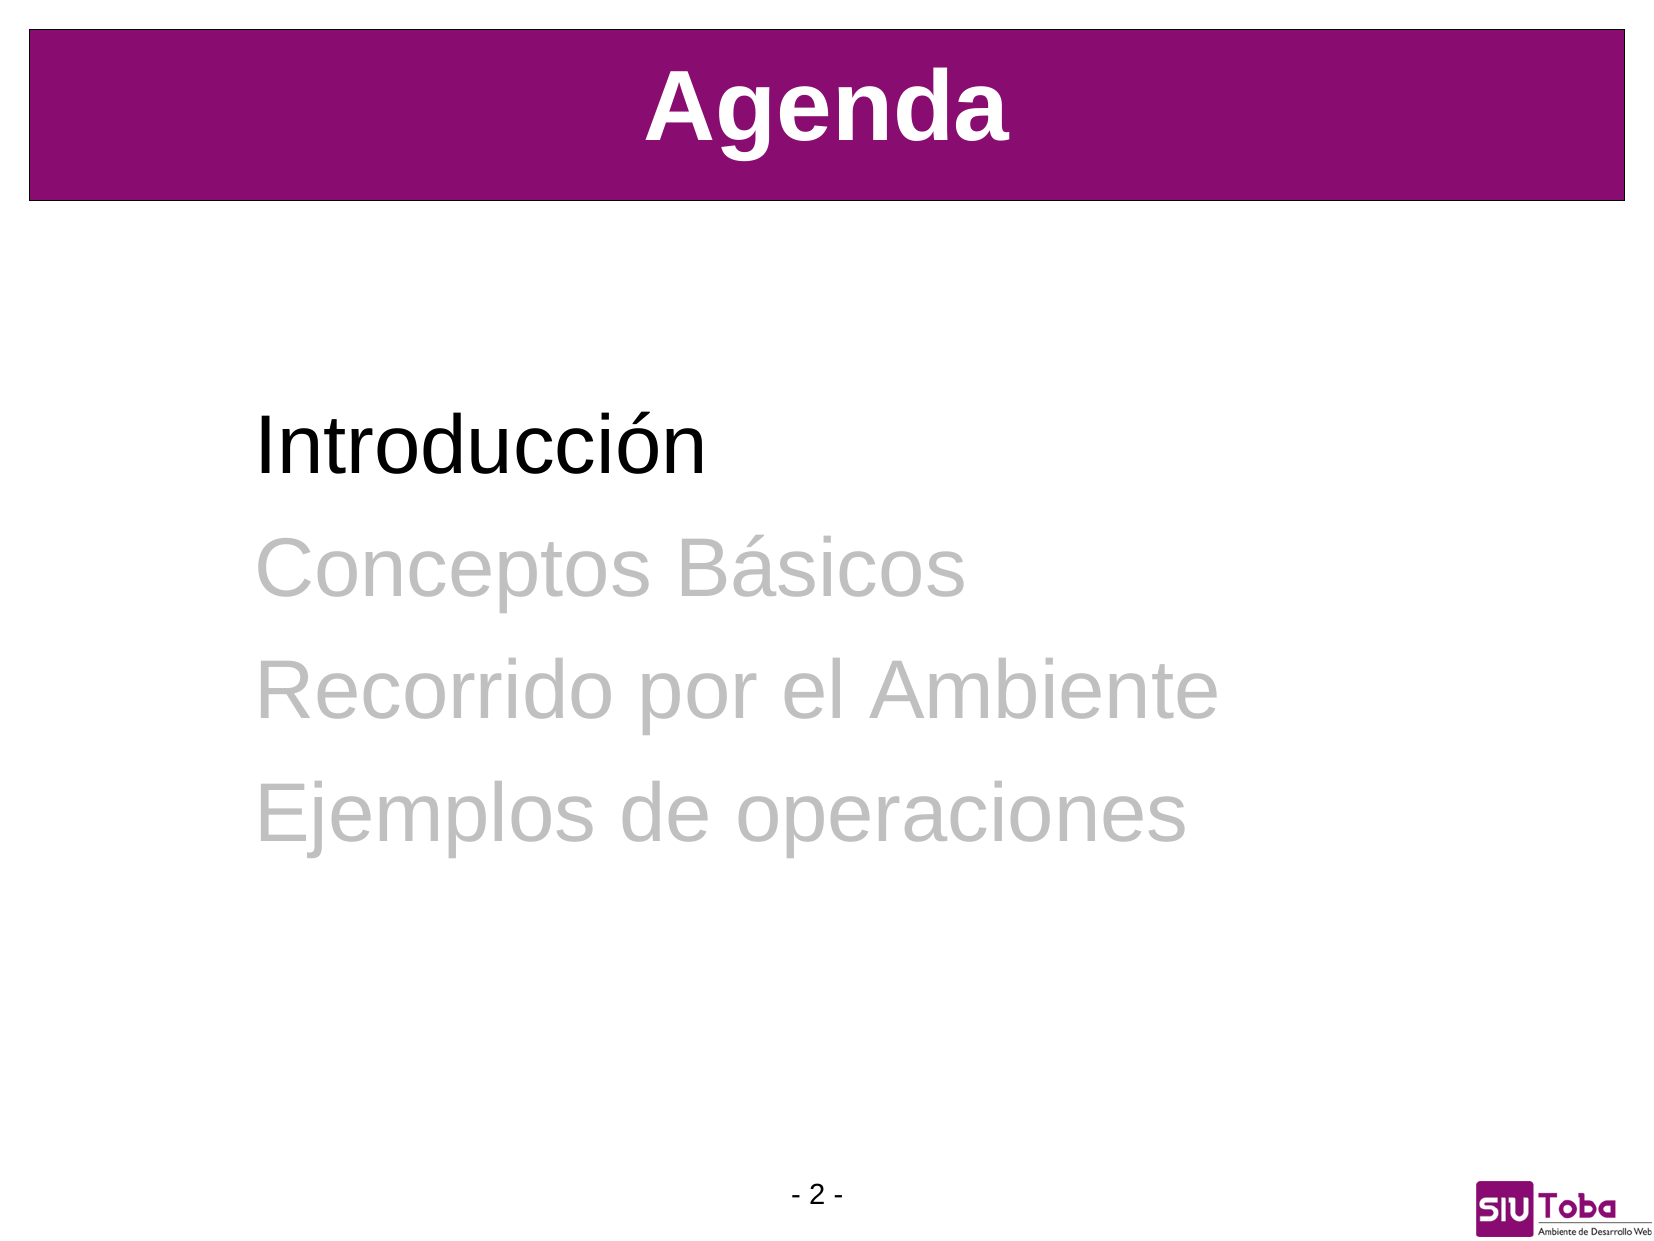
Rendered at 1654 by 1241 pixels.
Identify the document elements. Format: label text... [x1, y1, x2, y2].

title Agenda [59, 47, 1595, 166]
list Introducción Conceptos Básicos Recorrido por el Ambiente Ejemplos de operaciones [218, 398, 1412, 1094]
picture [1476, 1181, 1652, 1237]
